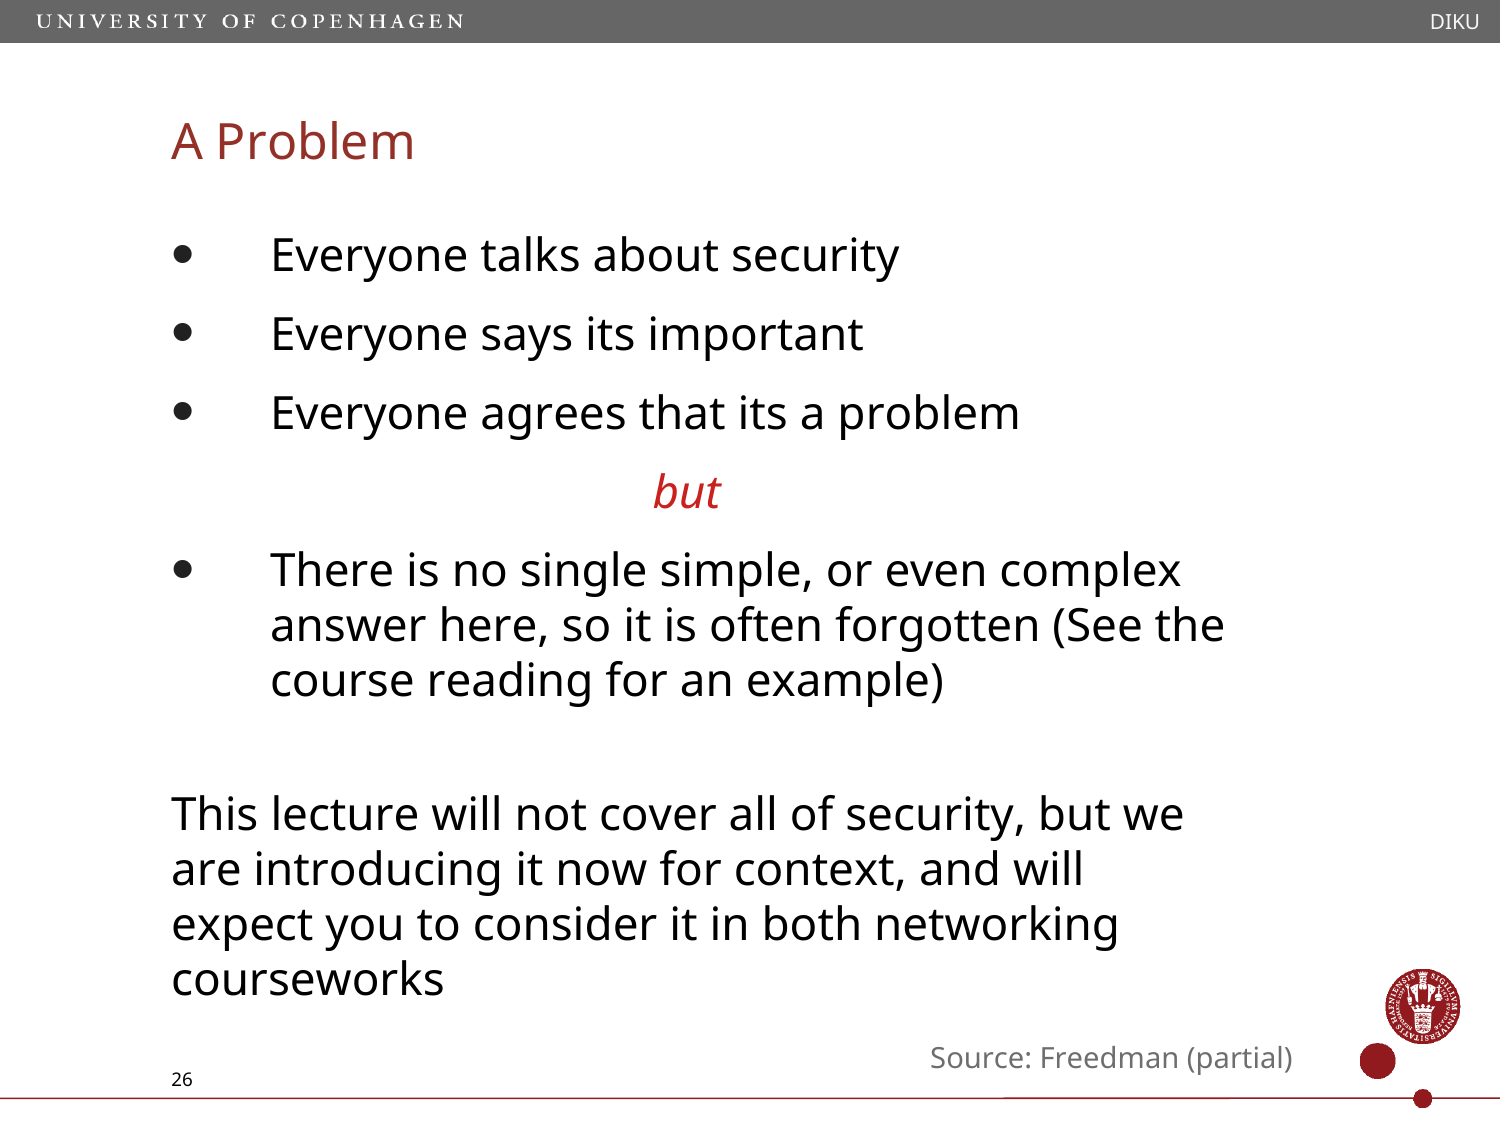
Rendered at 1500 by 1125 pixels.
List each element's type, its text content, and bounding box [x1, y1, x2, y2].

text_box A Problem [171, 75, 1329, 171]
picture [0, 910, 1500, 1122]
text_box Source: Freedman (partial) [915, 1031, 1353, 1083]
picture [769, 918, 782, 937]
picture [591, 918, 604, 937]
text_box DIKU [469, 0, 1495, 43]
text_box <number> [171, 1067, 522, 1092]
text_box Everyone talks about security Everyone says its important Everyone agrees that its a problem but There is no single simple, or even complex answer here, so it is often forgotten (See the course reading for an example) This lecture will not cover all of security, but we are introducing it now for context, and will expect you to consider it in both networking courseworks [171, 225, 1329, 900]
